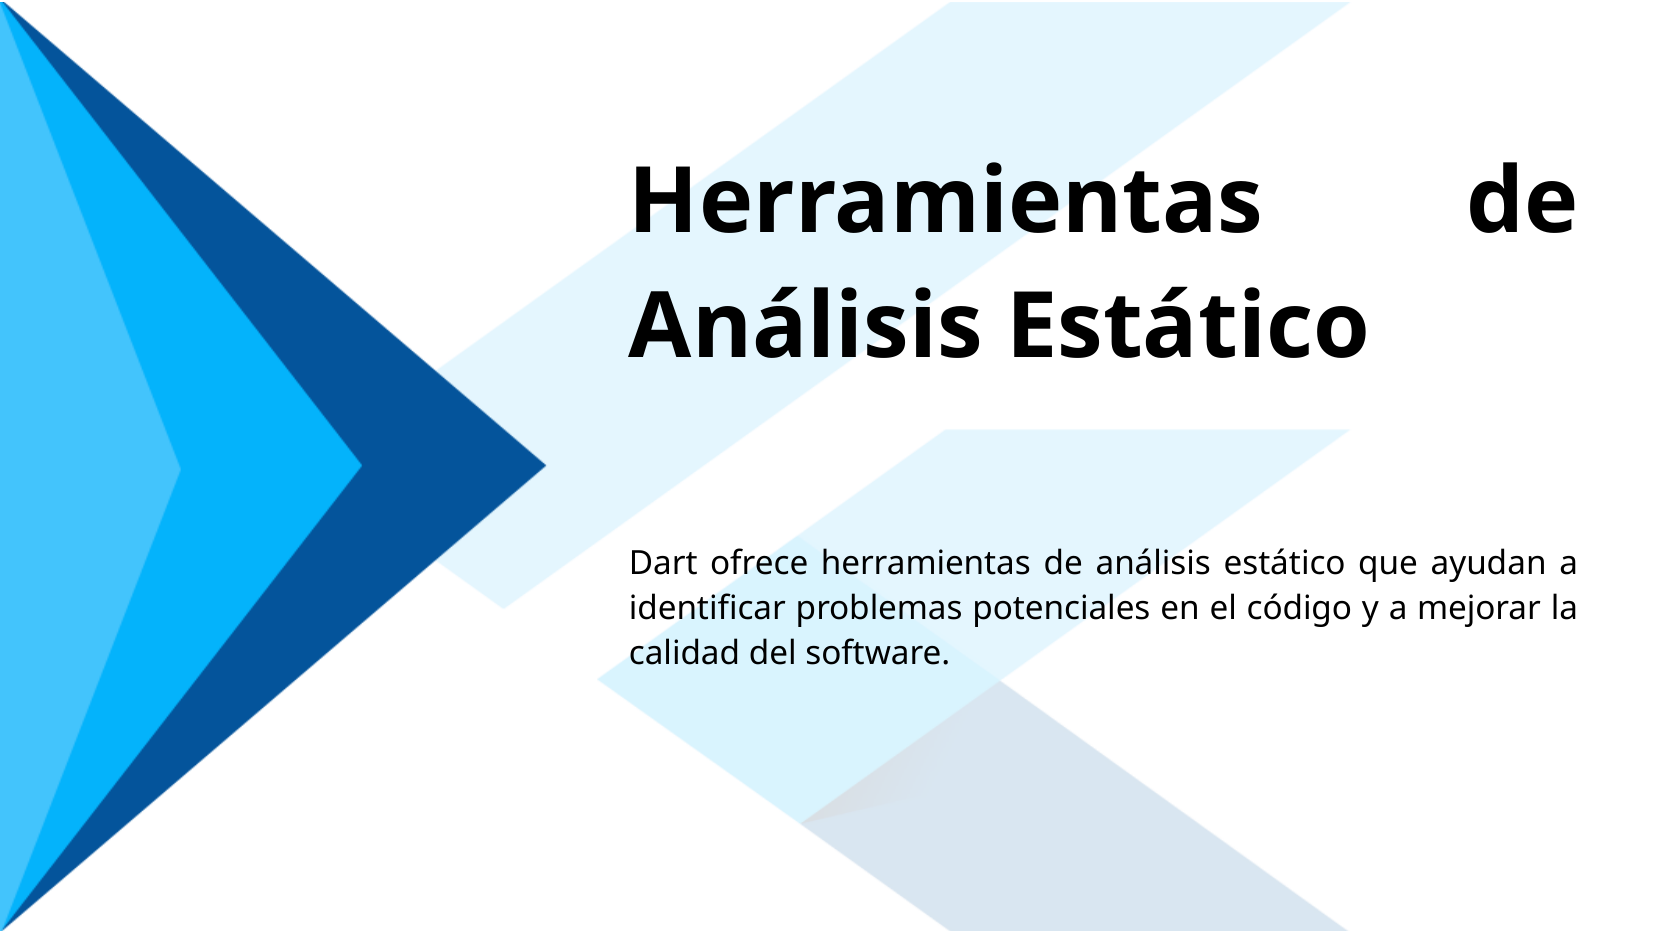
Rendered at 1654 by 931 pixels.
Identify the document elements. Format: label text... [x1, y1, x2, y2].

text_box Herramientas de Análisis Estático [614, 126, 1595, 402]
picture [0, 2, 1654, 931]
text_box Dart ofrece herramientas de análisis estático que ayudan a identificar problemas potenciales en el código y a mejorar la calidad del software. [614, 531, 1595, 813]
